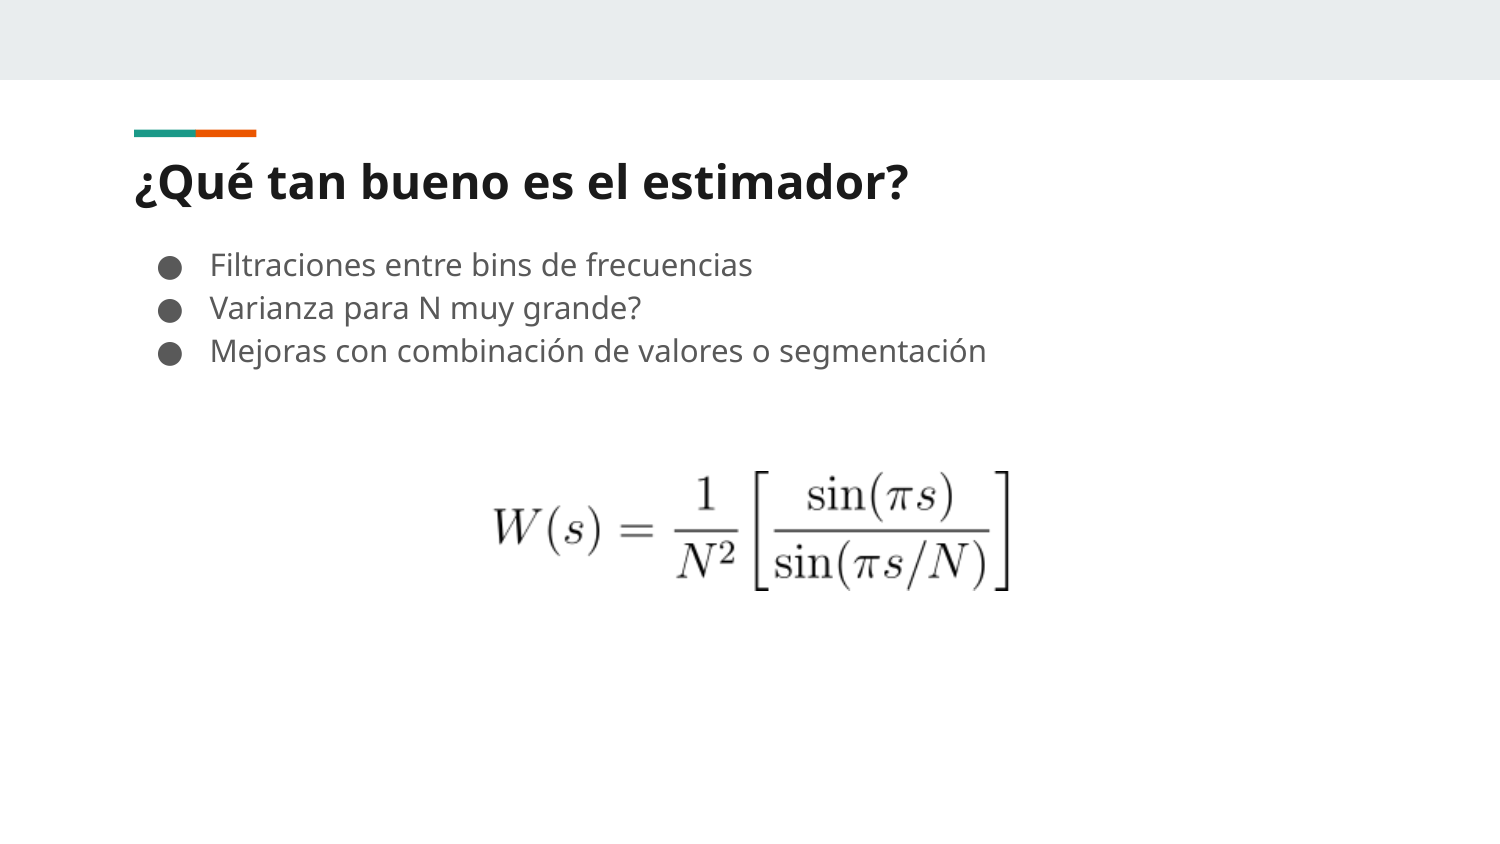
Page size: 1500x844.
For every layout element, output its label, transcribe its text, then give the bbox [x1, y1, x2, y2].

list Filtraciones entre bins de frecuencias Varianza para N muy grande? Mejoras con combinación de valores o segmentación [119, 225, 1381, 596]
title ¿Qué tan bueno es el estimador? [119, 137, 1381, 225]
picture [490, 471, 1010, 591]
